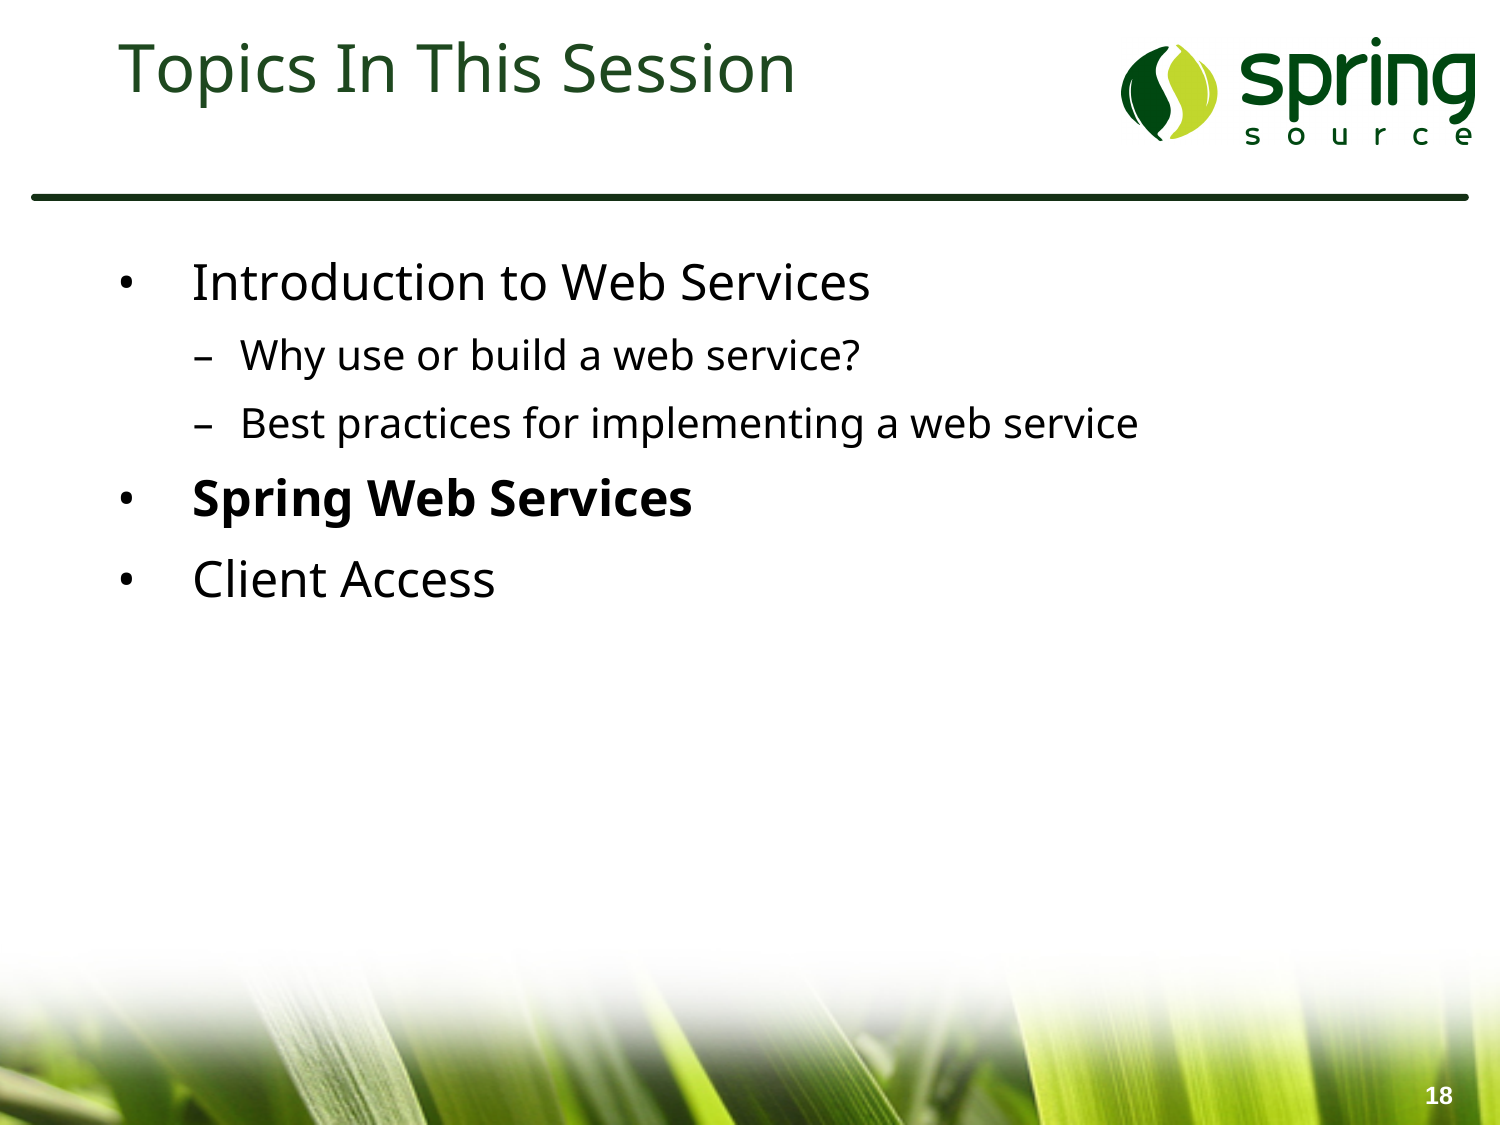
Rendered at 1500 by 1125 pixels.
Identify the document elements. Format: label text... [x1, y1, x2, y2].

picture [1136, 37, 1475, 145]
picture [0, 944, 1500, 1125]
list Introduction to Web Services Why use or build a web service? Best practices for implementing a web service Spring Web Services Client Access [103, 239, 1394, 903]
title Topics In This Session [103, 13, 1136, 177]
